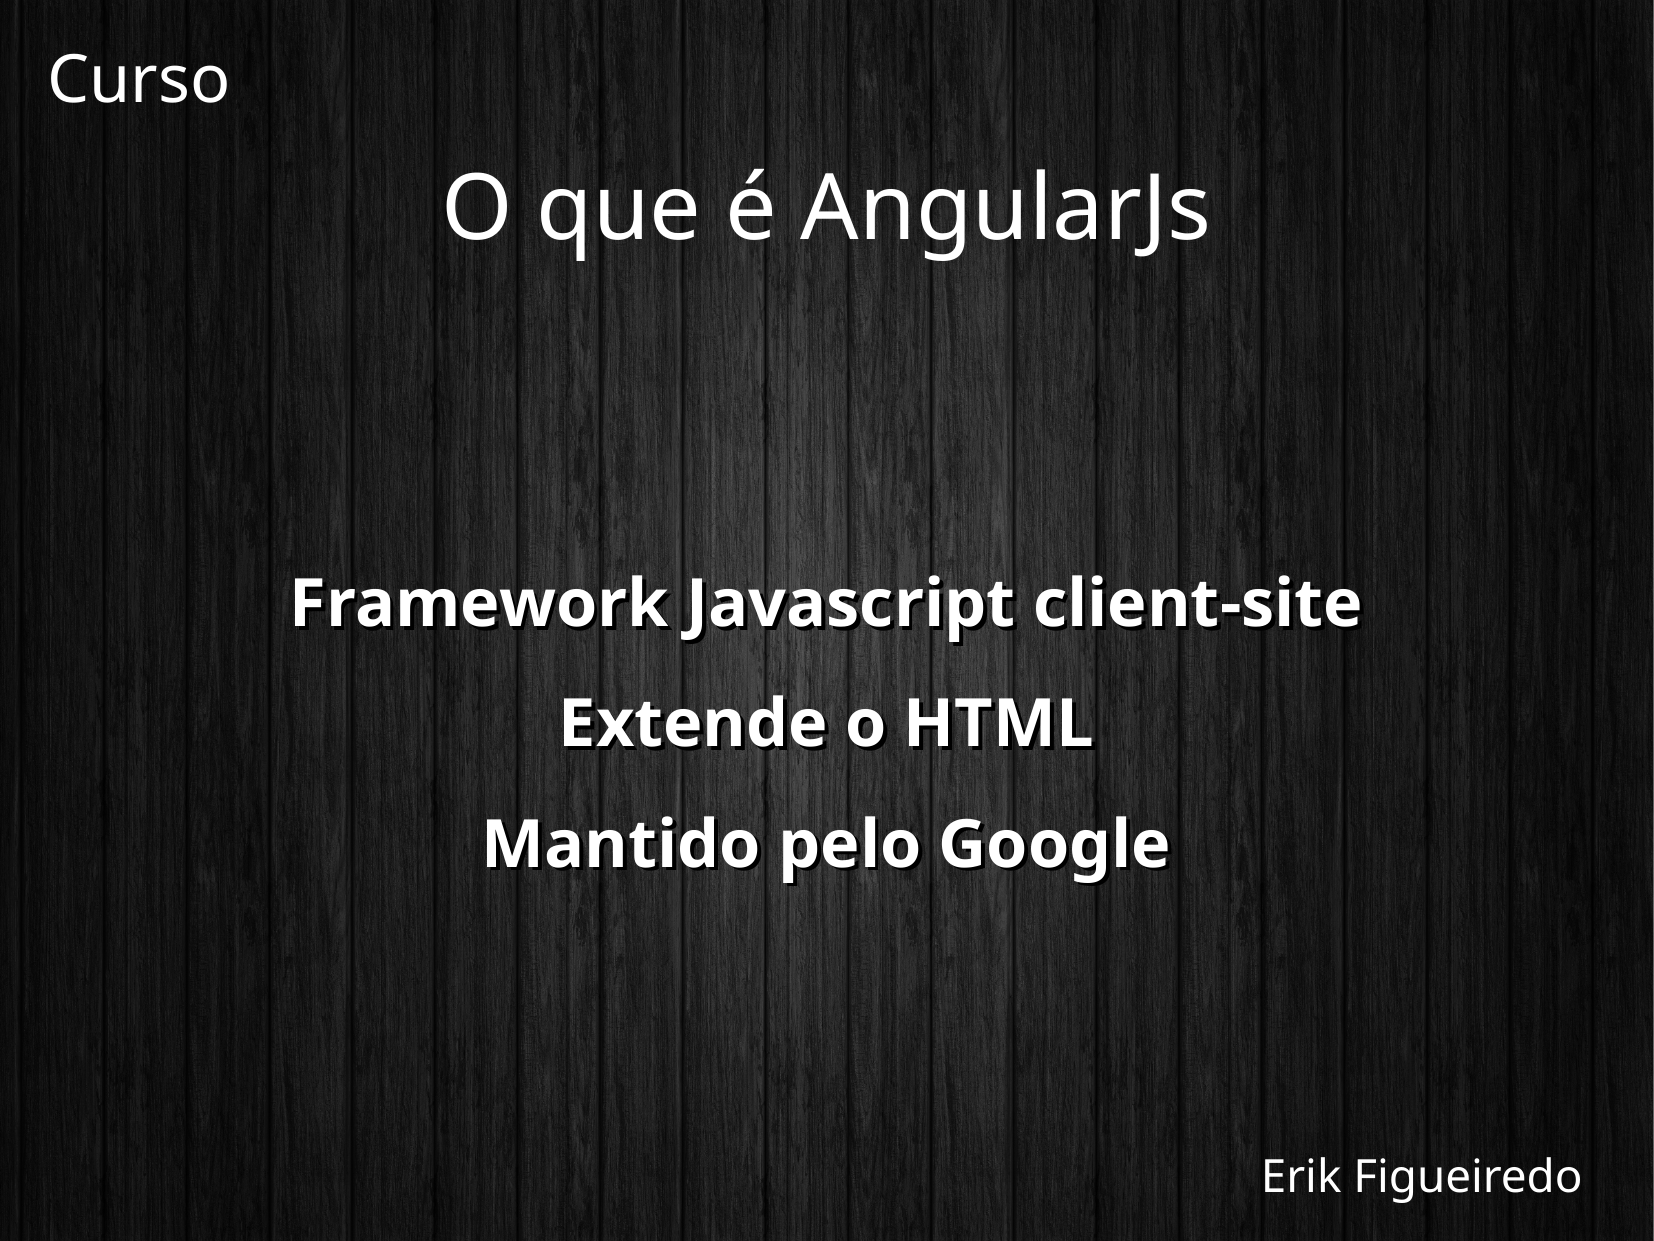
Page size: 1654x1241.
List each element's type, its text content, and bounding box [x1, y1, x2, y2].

list Framework Javascript client-site Extende o HTML Mantido pelo Google [82, 311, 1571, 1131]
title O que é AngularJs [82, 129, 1571, 278]
text_box Curso [47, 35, 1087, 119]
picture [0, 0, 1654, 1241]
text_box Erik Figueiredo [768, 1133, 1595, 1217]
